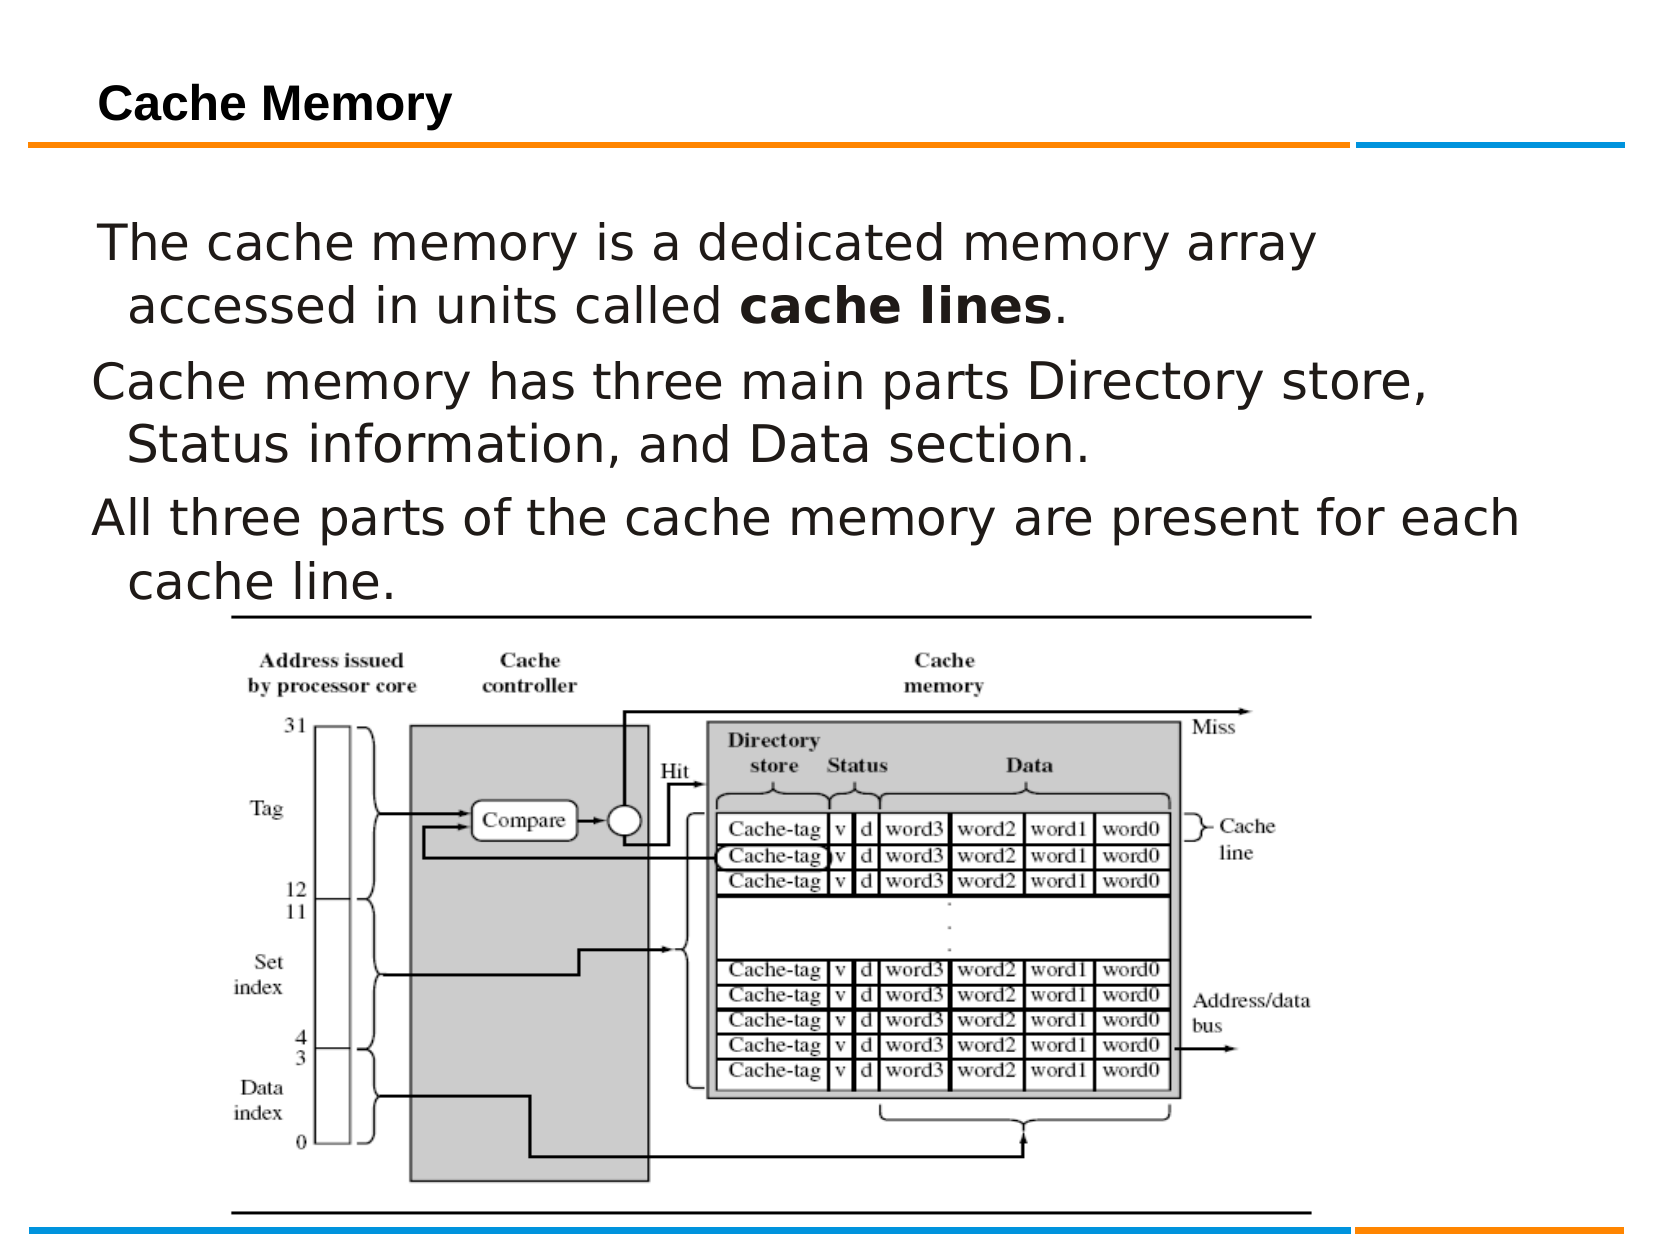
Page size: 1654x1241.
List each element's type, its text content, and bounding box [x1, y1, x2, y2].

text_box Cache memory has three main parts Directory store, [91, 351, 1446, 416]
text_box Status information, and Data section. [126, 414, 1092, 479]
text_box accessed in units called cache lines. [127, 277, 1086, 340]
text_box Cache Memory [97, 74, 611, 135]
text_box cache line. [127, 552, 399, 615]
picture [212, 607, 1325, 1225]
text_box The cache memory is a dedicated memory array [97, 214, 1335, 276]
text_box All three parts of the cache memory are present for each [91, 489, 1538, 551]
text_box [0, 0, 1653, 1241]
